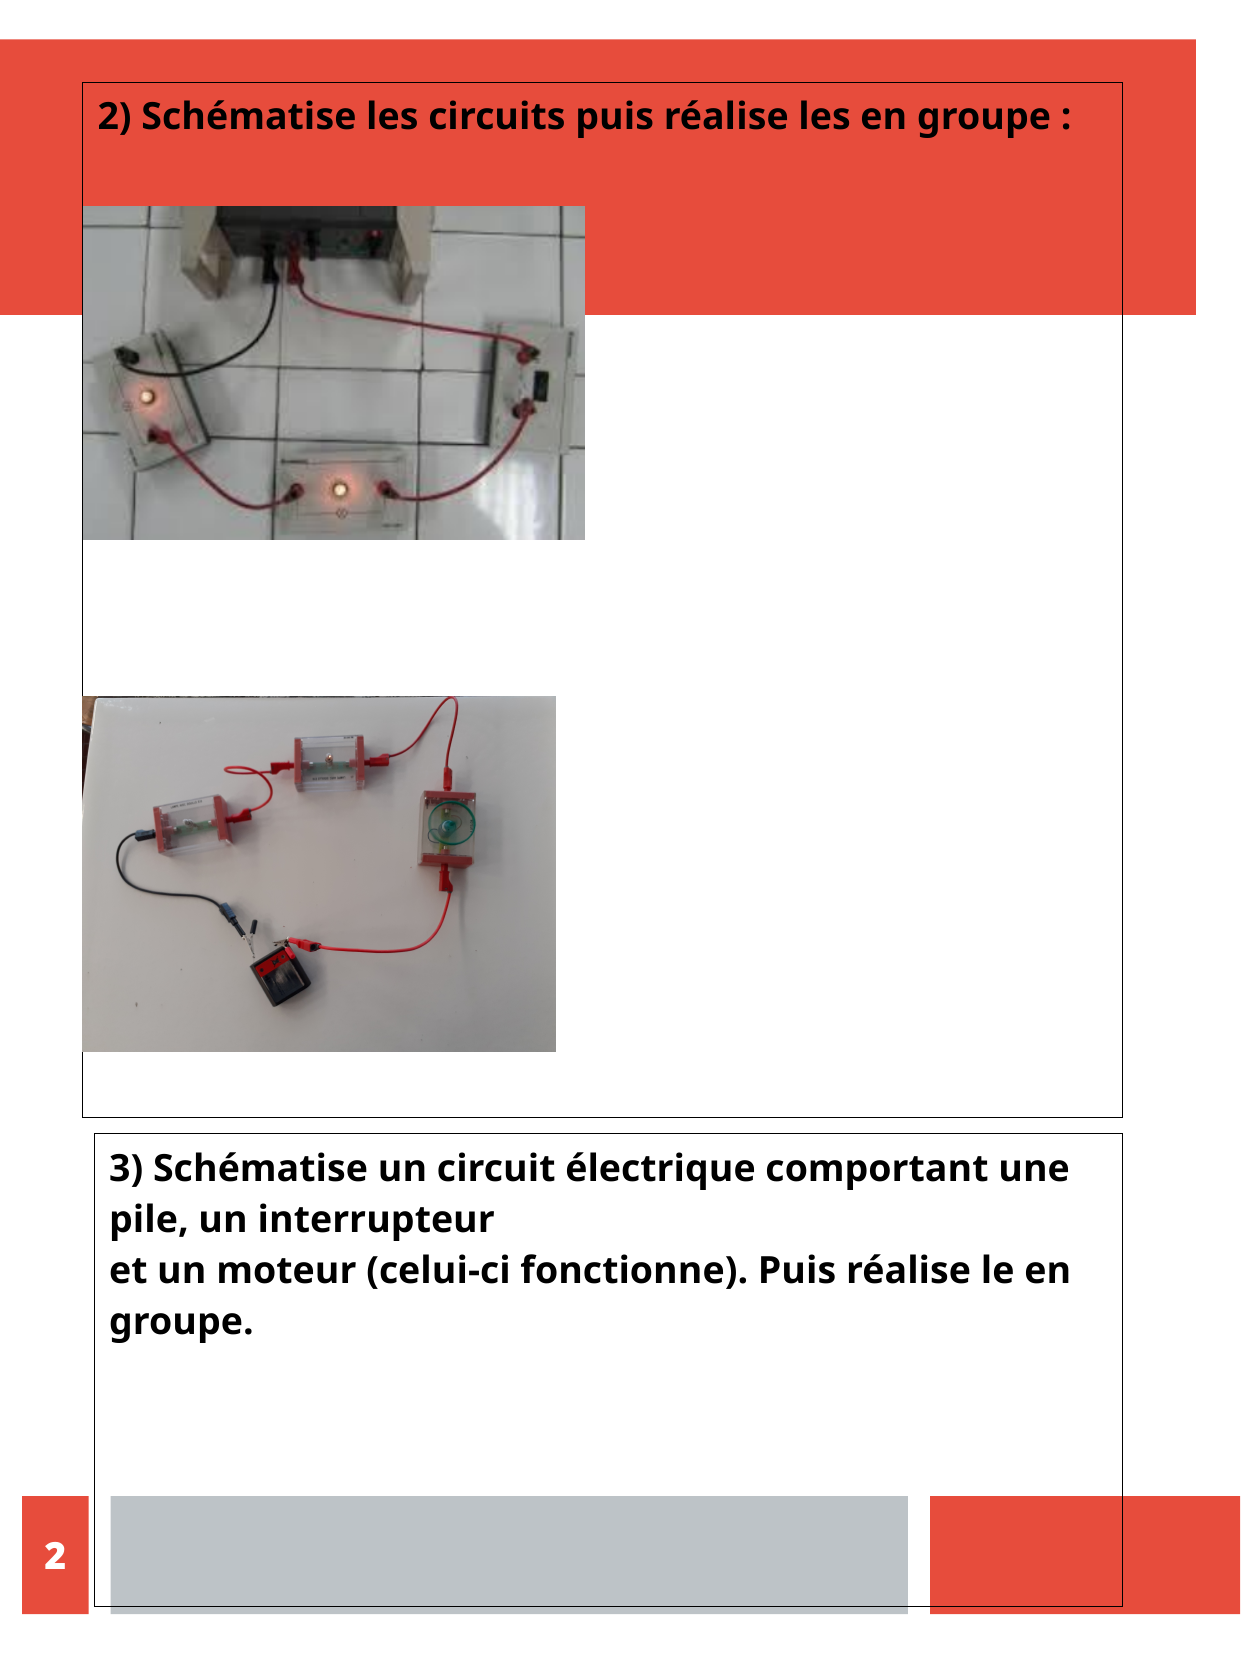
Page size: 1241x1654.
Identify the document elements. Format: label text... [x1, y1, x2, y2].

picture [82, 696, 556, 1052]
picture [83, 206, 585, 540]
text_box 3) Schématise un circuit électrique comportant une pile, un interrupteur et un moteur (celui-ci fonctionne). Puis réalise le en groupe. [94, 1133, 1123, 1607]
text_box 2) Schématise les circuits puis réalise les en groupe : [82, 82, 1123, 1052]
